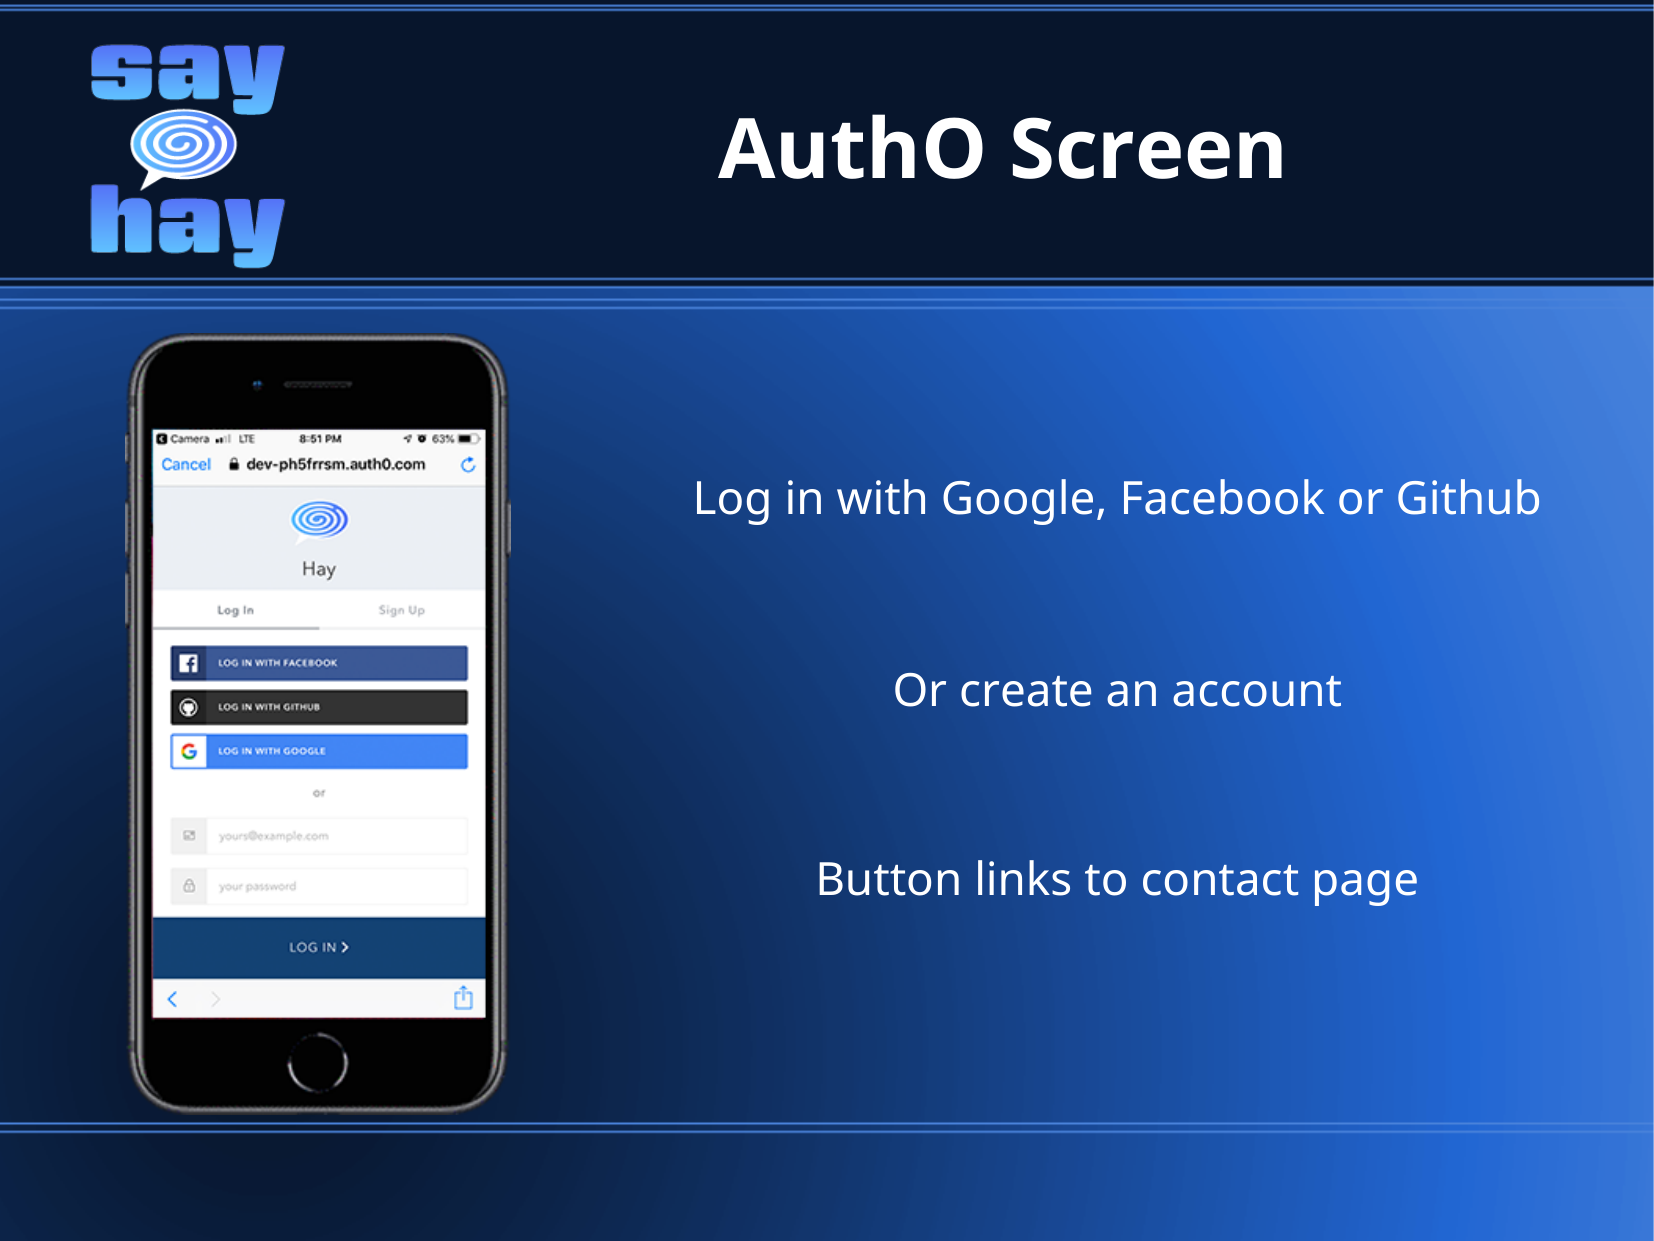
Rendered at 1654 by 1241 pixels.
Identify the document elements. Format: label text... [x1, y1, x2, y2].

text_box Log in with Google, Facebook or Github [675, 421, 1561, 572]
text_box Or create an account [675, 613, 1561, 764]
title AuthO Screen [401, 42, 1606, 250]
text_box Button links to contact page [675, 802, 1561, 953]
picture [0, 0, 1654, 1241]
